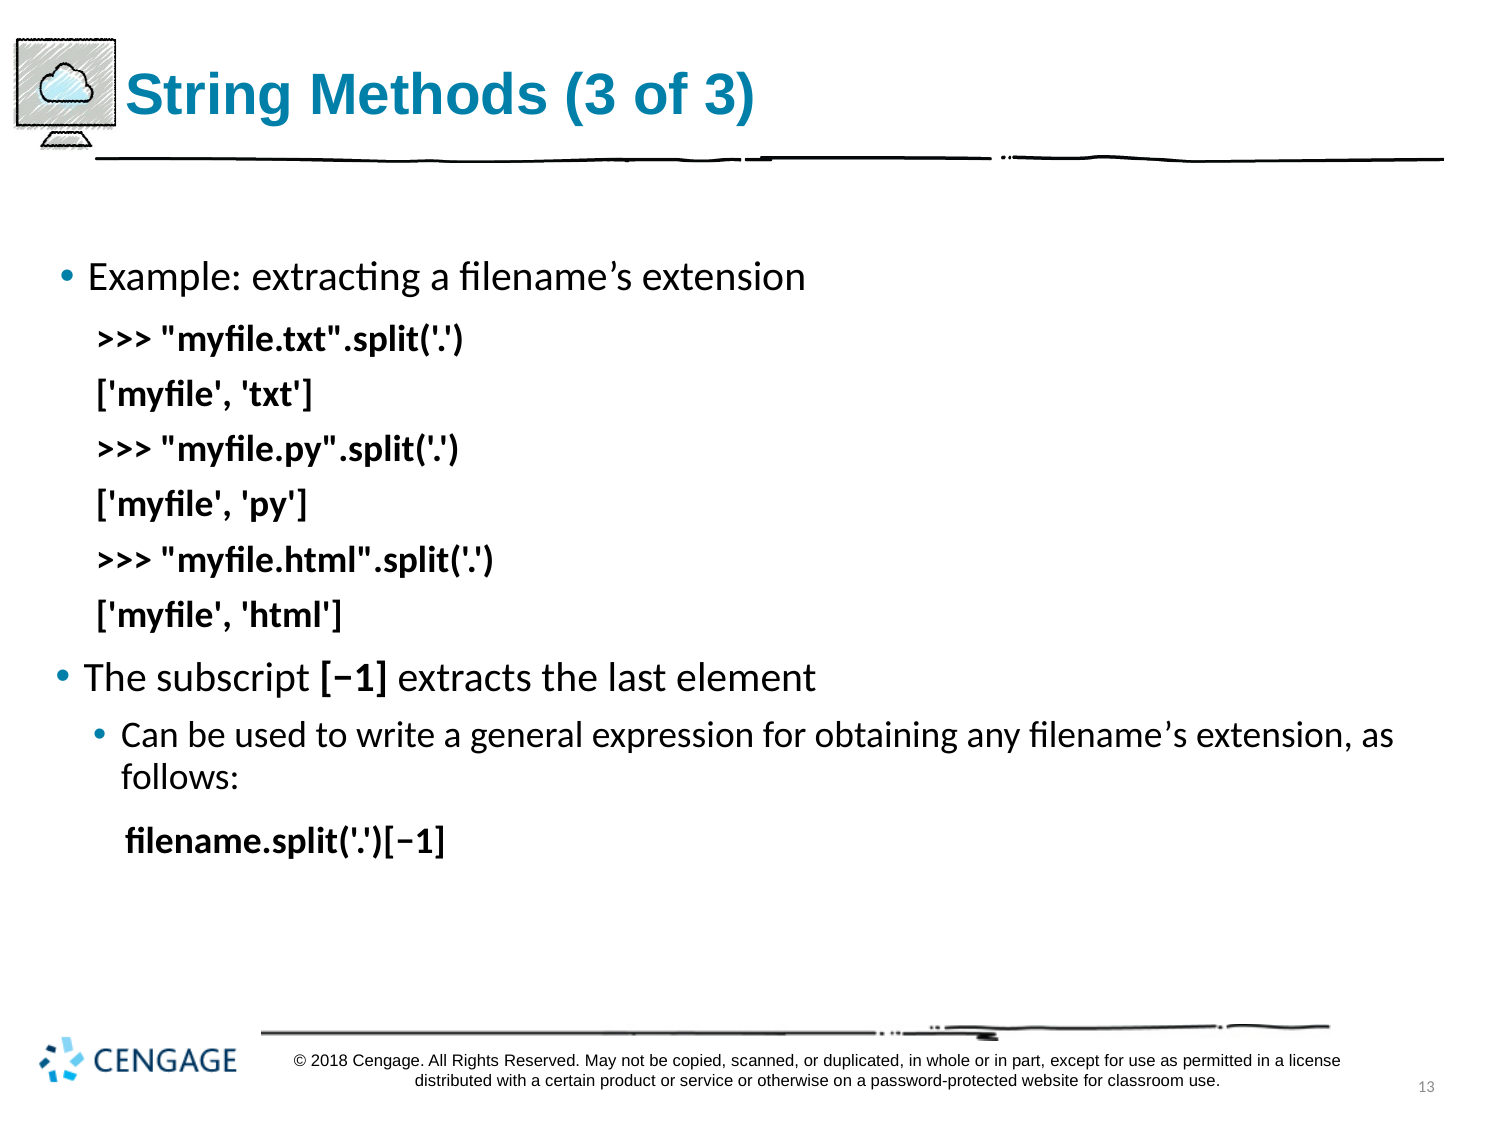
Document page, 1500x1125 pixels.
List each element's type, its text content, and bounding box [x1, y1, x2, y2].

list Example: extracting a filename’s extension [59, 252, 1441, 301]
list >>> "my file.txt".split('.') ['my file', 'txt'] >>> "my file.py".split('.') ['my file', 'py'] >>> "my file.html".split('.') ['my file', 'html'] [58, 317, 1025, 640]
title String Methods (3 of 3) [125, 55, 1442, 127]
footer © 2018 Cengage. All Rights Reserved. May not be copied, scanned, or duplicated, in whole or in part, except for use as permitted in a license distributed with a certain product or service or otherwise on a password-protected website for classroom use. [262, 1049, 1375, 1090]
list filename.split('.')[−1] [125, 819, 456, 863]
picture [261, 1024, 1331, 1041]
picture [19, 1023, 249, 1095]
list The subscript [−1] extracts the last element Can be used to write a general expression for obtaining any filename’s extension, as follows: [55, 653, 1436, 800]
picture [154, 155, 1444, 163]
picture [13, 36, 117, 151]
